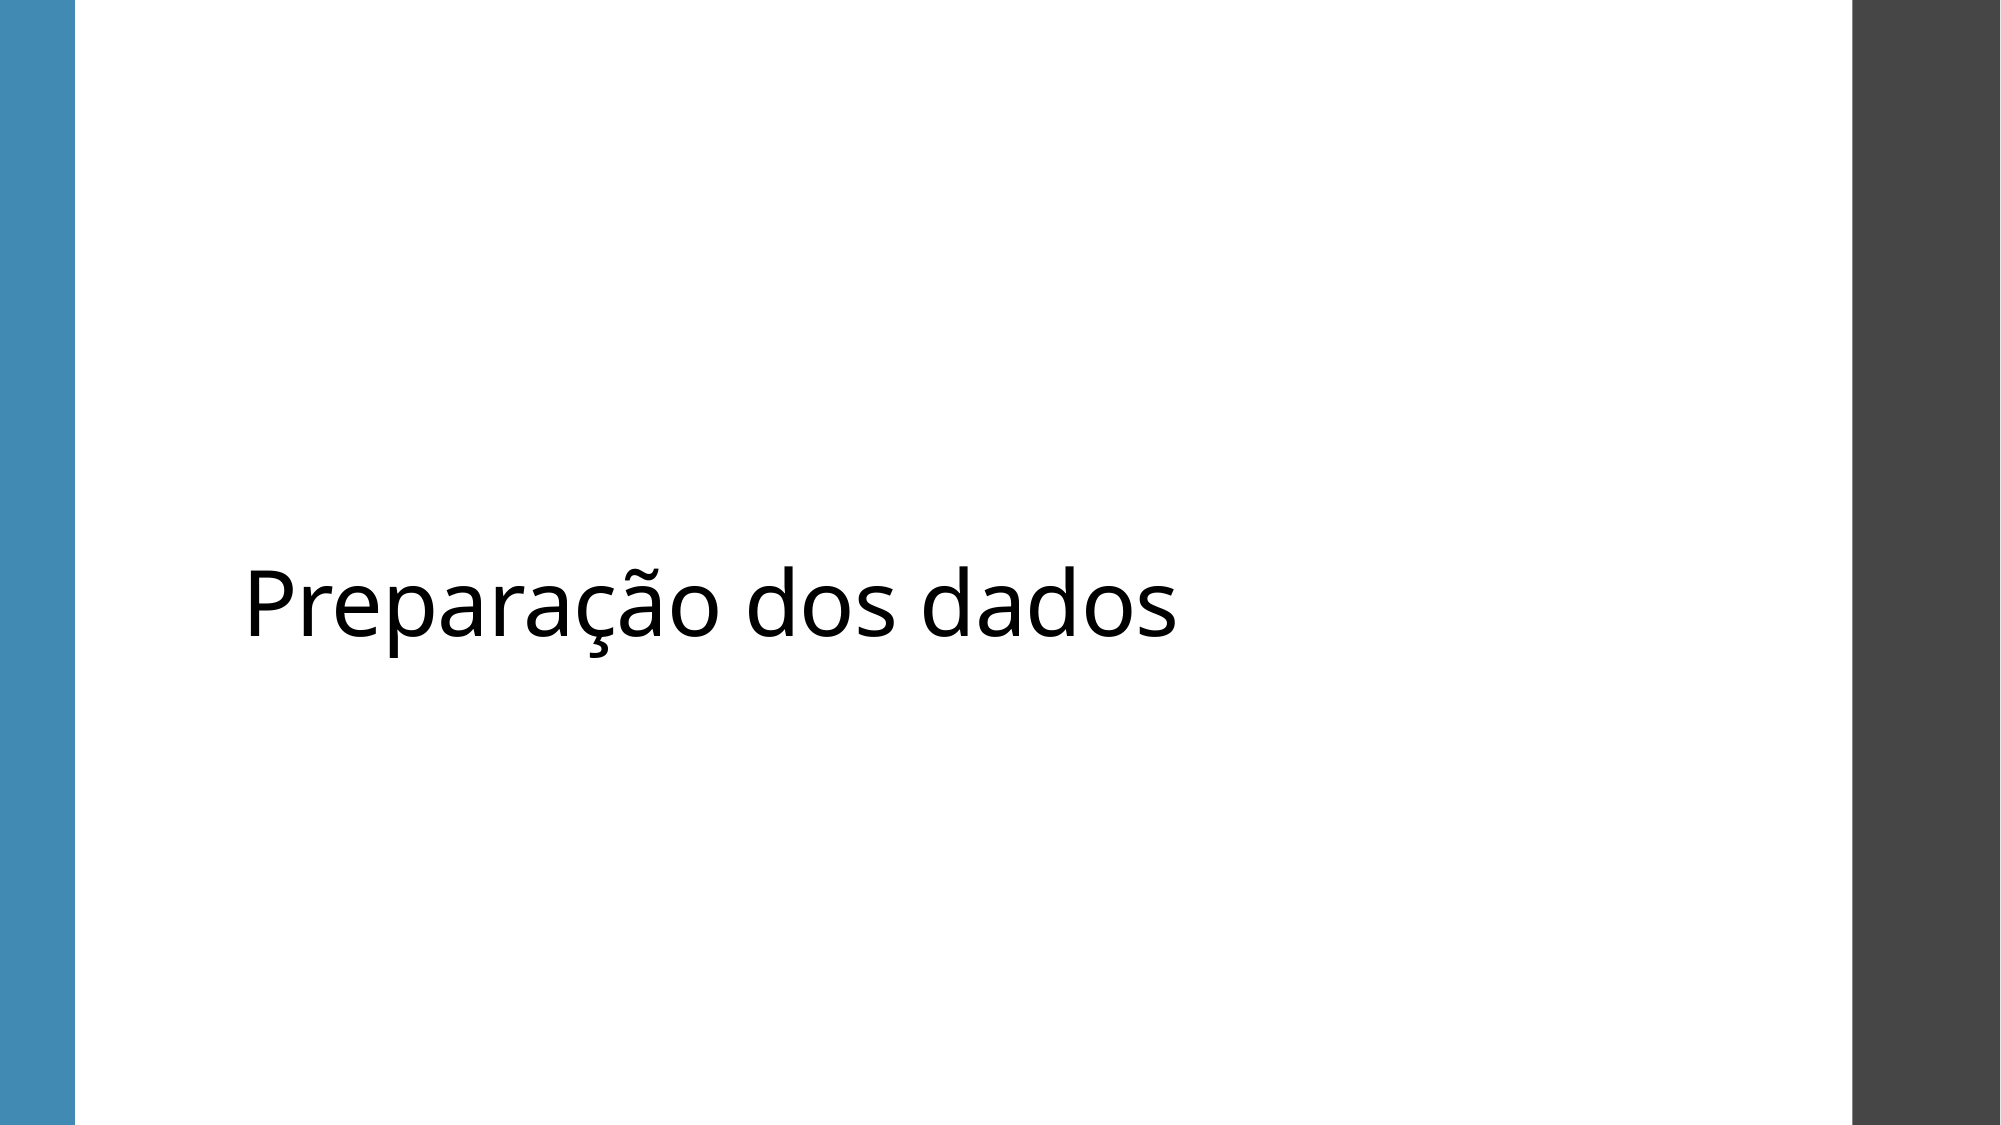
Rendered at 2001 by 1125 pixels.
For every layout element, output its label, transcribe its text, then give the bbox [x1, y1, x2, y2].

title Preparação dos dados [227, 0, 1773, 663]
